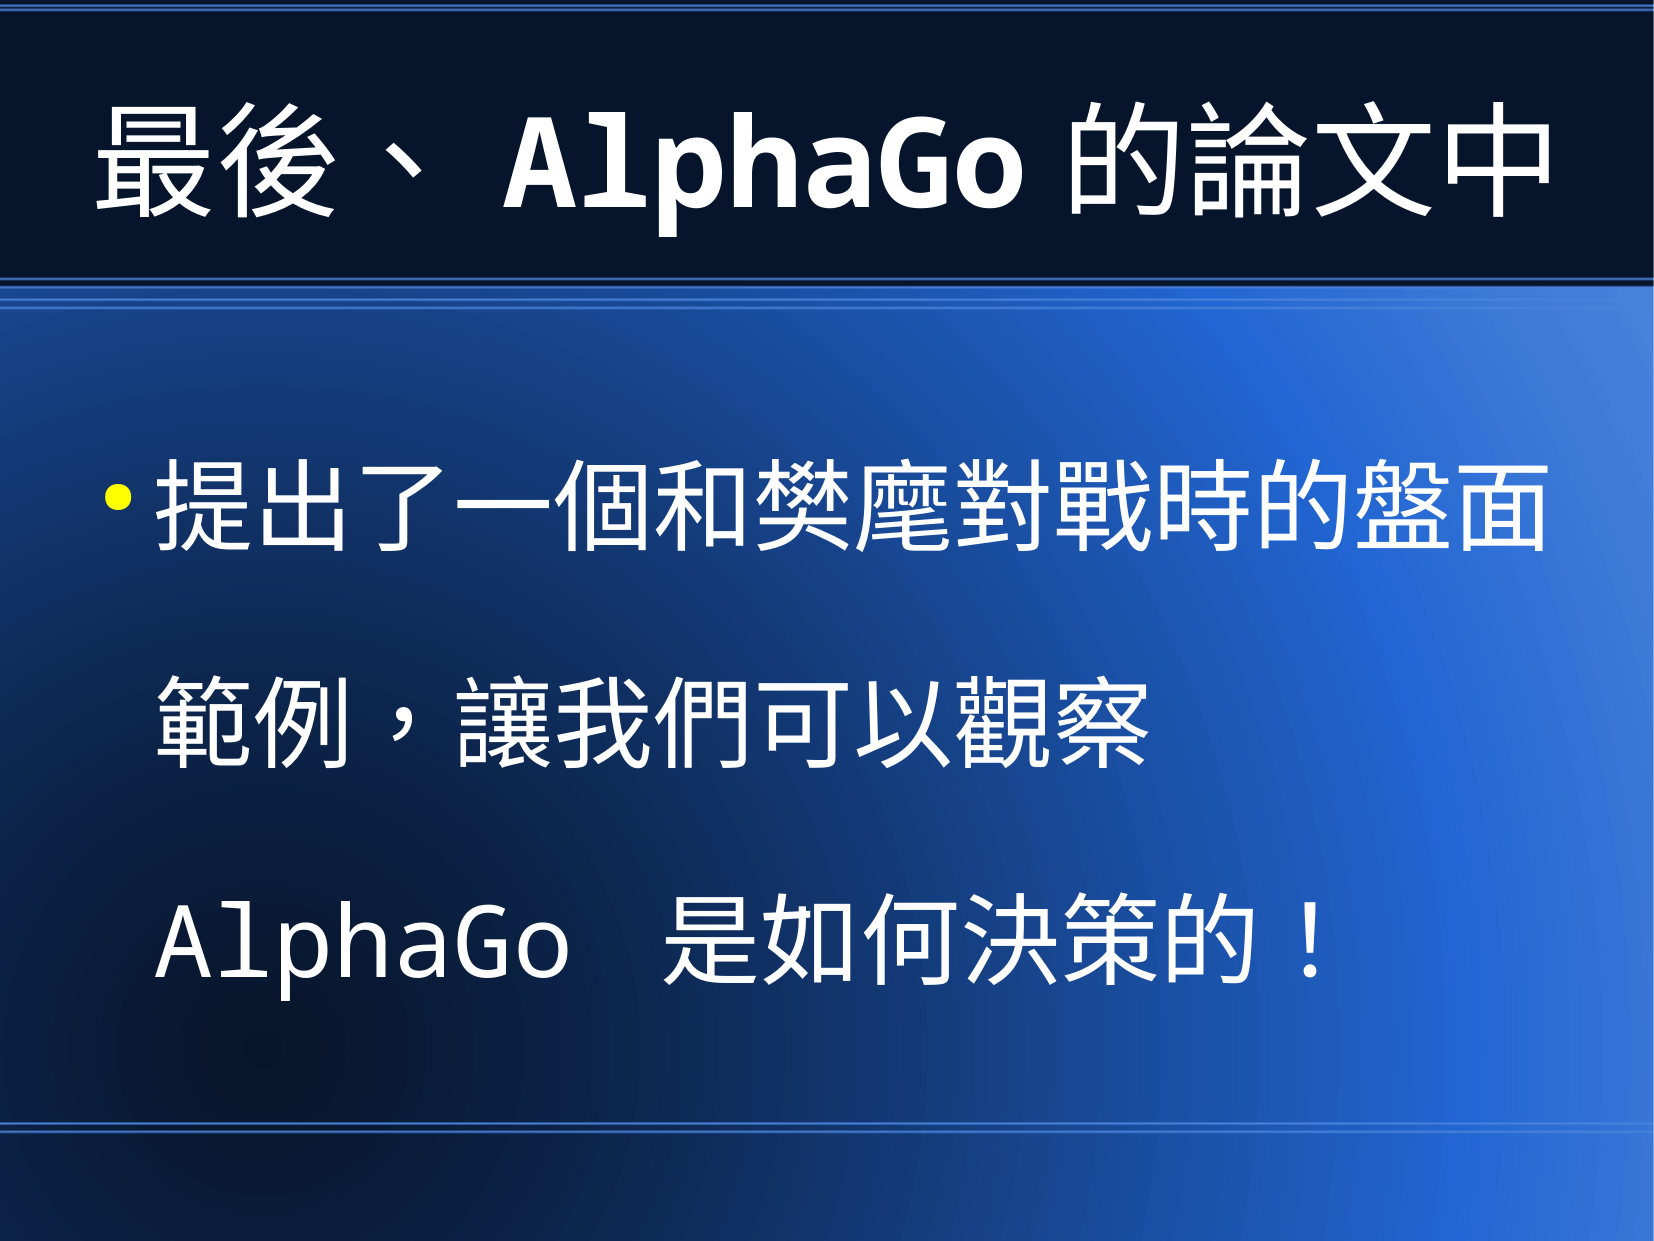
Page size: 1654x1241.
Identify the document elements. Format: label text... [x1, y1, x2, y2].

list 提出了一個和樊麾對戰時的盤面範例，讓我們可以觀察AlphaGo 是如何決策的！ [82, 355, 1571, 1241]
title 最後、AlphaGo的論文中 [82, 49, 1571, 257]
picture [0, 0, 1654, 1241]
